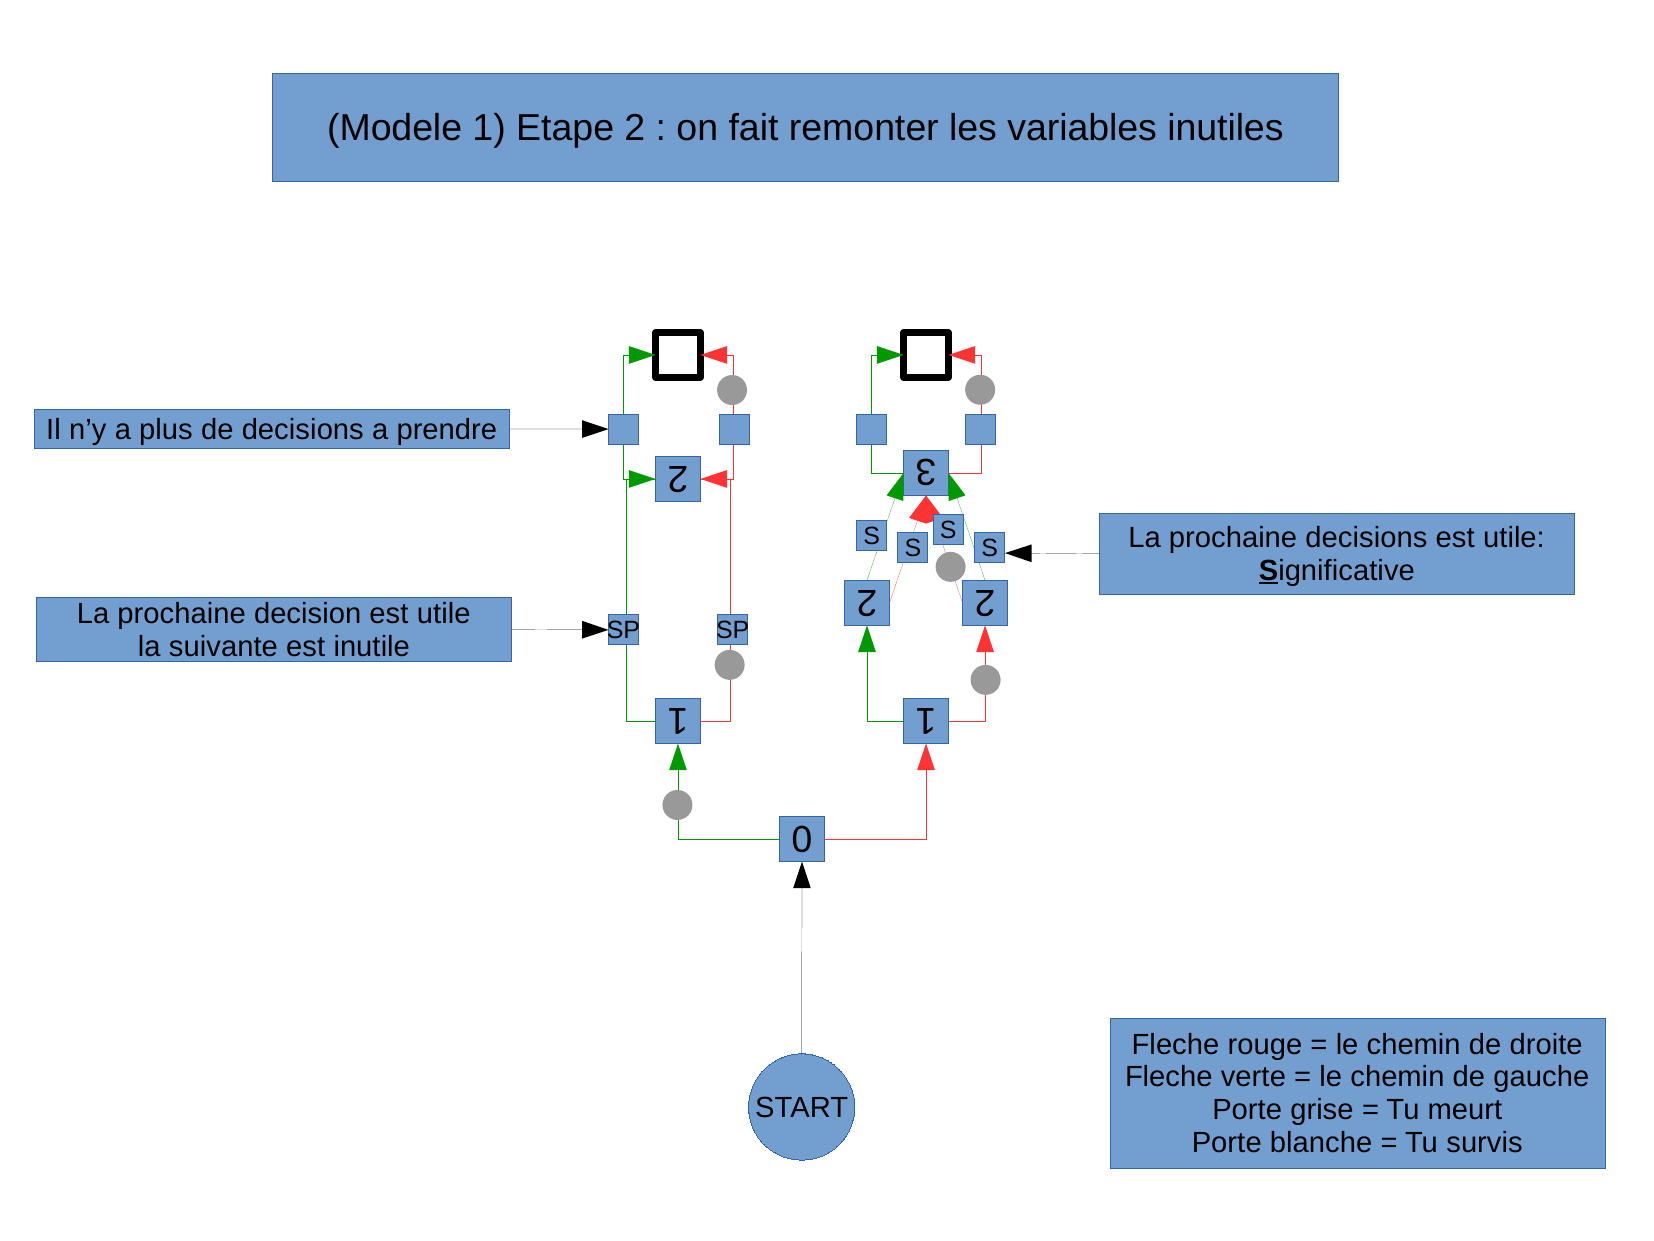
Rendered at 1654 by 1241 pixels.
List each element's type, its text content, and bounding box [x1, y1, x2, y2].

text_box S [856, 520, 887, 551]
text_box START [748, 1053, 855, 1161]
text_box S [974, 532, 1005, 563]
text_box [856, 414, 887, 445]
text_box 1 [903, 698, 949, 744]
text_box 0 [779, 816, 825, 862]
text_box SP [717, 614, 748, 645]
text_box [662, 789, 693, 820]
text_box [719, 414, 750, 445]
text_box S [933, 514, 964, 545]
text_box [717, 375, 748, 406]
text_box SP [608, 614, 639, 645]
text_box 1 [655, 698, 701, 744]
text_box La prochaine decisions est utile: Significative [1099, 513, 1575, 595]
text_box [965, 414, 996, 445]
text_box (Modele 1) Etape 2 : on fait remonter les variables inutiles [272, 73, 1339, 182]
text_box [655, 332, 701, 378]
text_box La prochaine decision est utile la suivante est inutile [36, 597, 512, 662]
text_box [714, 649, 745, 680]
text_box 2 [844, 580, 890, 626]
text_box 2 [655, 456, 701, 502]
text_box Il n’y a plus de decisions a prendre [34, 409, 510, 449]
text_box [935, 551, 966, 582]
text_box S [897, 532, 928, 563]
text_box [965, 374, 996, 405]
text_box 2 [962, 580, 1008, 626]
text_box SP [608, 627, 619, 636]
text_box [608, 414, 639, 445]
text_box 3 [903, 450, 949, 496]
text_box Fleche rouge = le chemin de droite Fleche verte = le chemin de gauche Porte grise = Tu meurt Porte blanche = Tu survis [1110, 1018, 1606, 1169]
text_box [970, 664, 1001, 695]
text_box [903, 332, 949, 378]
